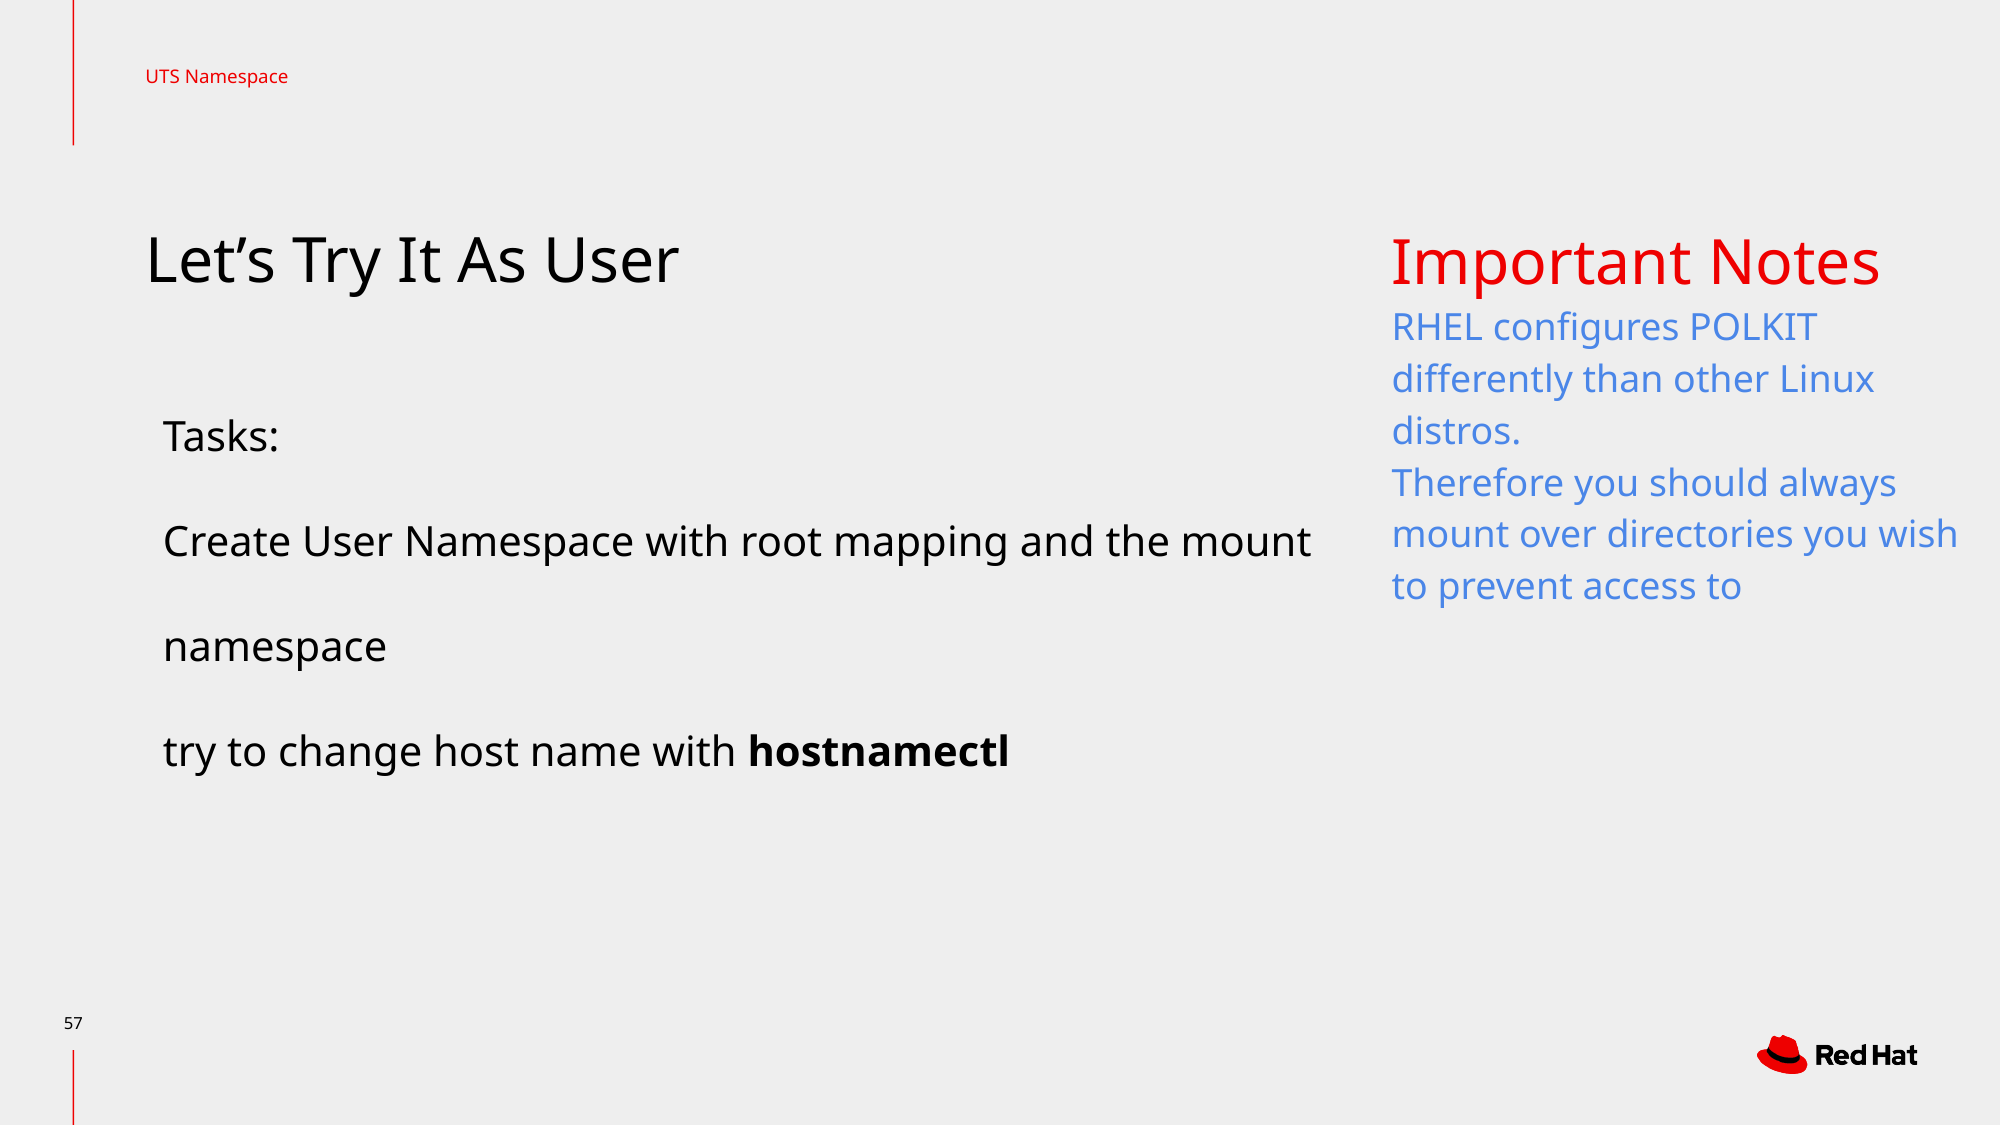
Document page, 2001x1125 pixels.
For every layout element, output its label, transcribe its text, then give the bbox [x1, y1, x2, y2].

title Tasks: Create User Namespace with root mapping and the mount namespace try to change host name with hostnamectl [162, 355, 1320, 753]
slide_number <number> [13, 1012, 134, 1036]
title Let’s Try It As User [73, 193, 1713, 353]
title Important Notes RHEL configures POLKIT differently than other Linux distros. Therefore you should always mount over directories you wish to prevent access to [1319, 195, 1978, 695]
picture [1757, 1035, 1918, 1074]
subtitle UTS Namespace [73, 9, 919, 143]
